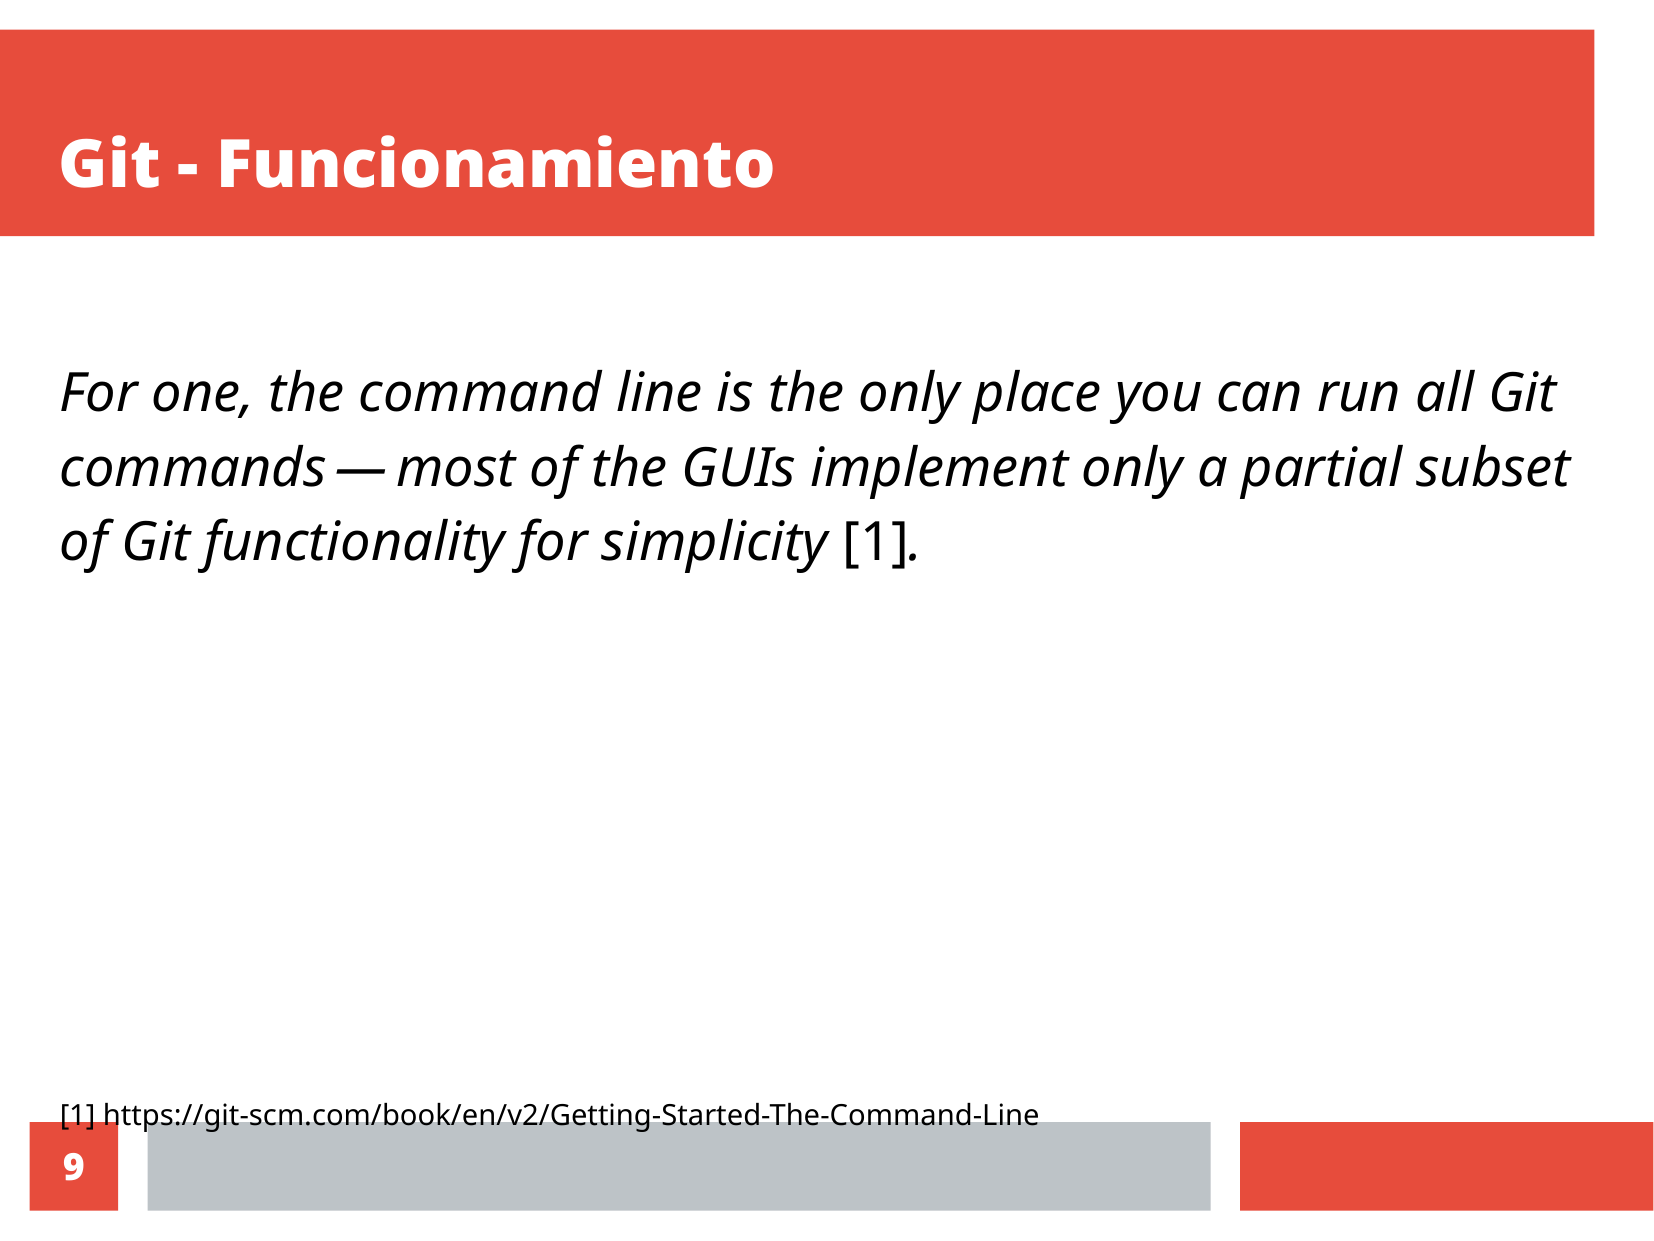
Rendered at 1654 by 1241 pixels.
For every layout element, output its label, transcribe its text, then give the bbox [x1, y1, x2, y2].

text_box For one, the command line is the only place you can run all Git commands — most of the GUIs implement only a partial subset of Git functionality for simplicity [1]. [1] https://git-scm.com/book/en/v2/Getting-Started-The-Command-Line [45, 295, 1606, 1082]
title Git - Funcionamiento [59, 59, 1595, 207]
